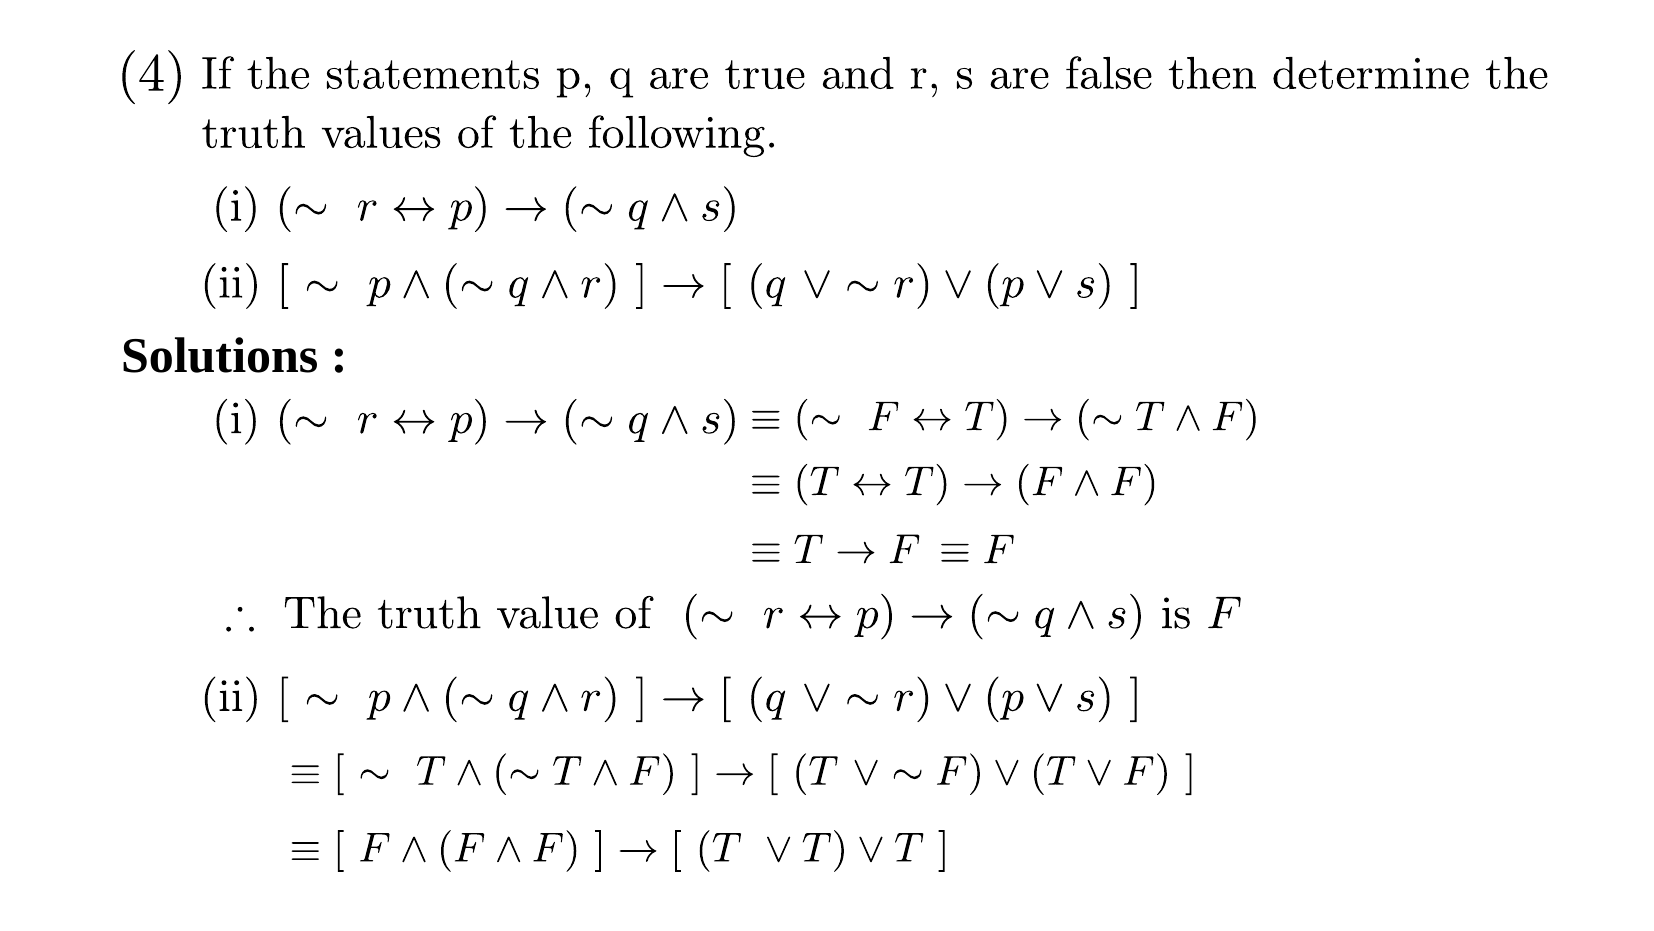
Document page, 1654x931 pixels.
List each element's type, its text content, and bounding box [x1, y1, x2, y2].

subtitle Solutions : [47, 23, 1607, 909]
text_box [751, 534, 920, 564]
text_box [226, 593, 1241, 640]
text_box [291, 830, 945, 872]
text_box [202, 56, 1548, 98]
text_box [751, 463, 1155, 506]
text_box [214, 398, 735, 445]
text_box [202, 676, 1137, 723]
text_box [202, 115, 775, 158]
text_box [202, 263, 1137, 309]
text_box [214, 186, 735, 232]
text_box [940, 534, 1014, 564]
text_box [119, 50, 181, 105]
text_box [751, 398, 1256, 441]
text_box [291, 753, 1192, 796]
